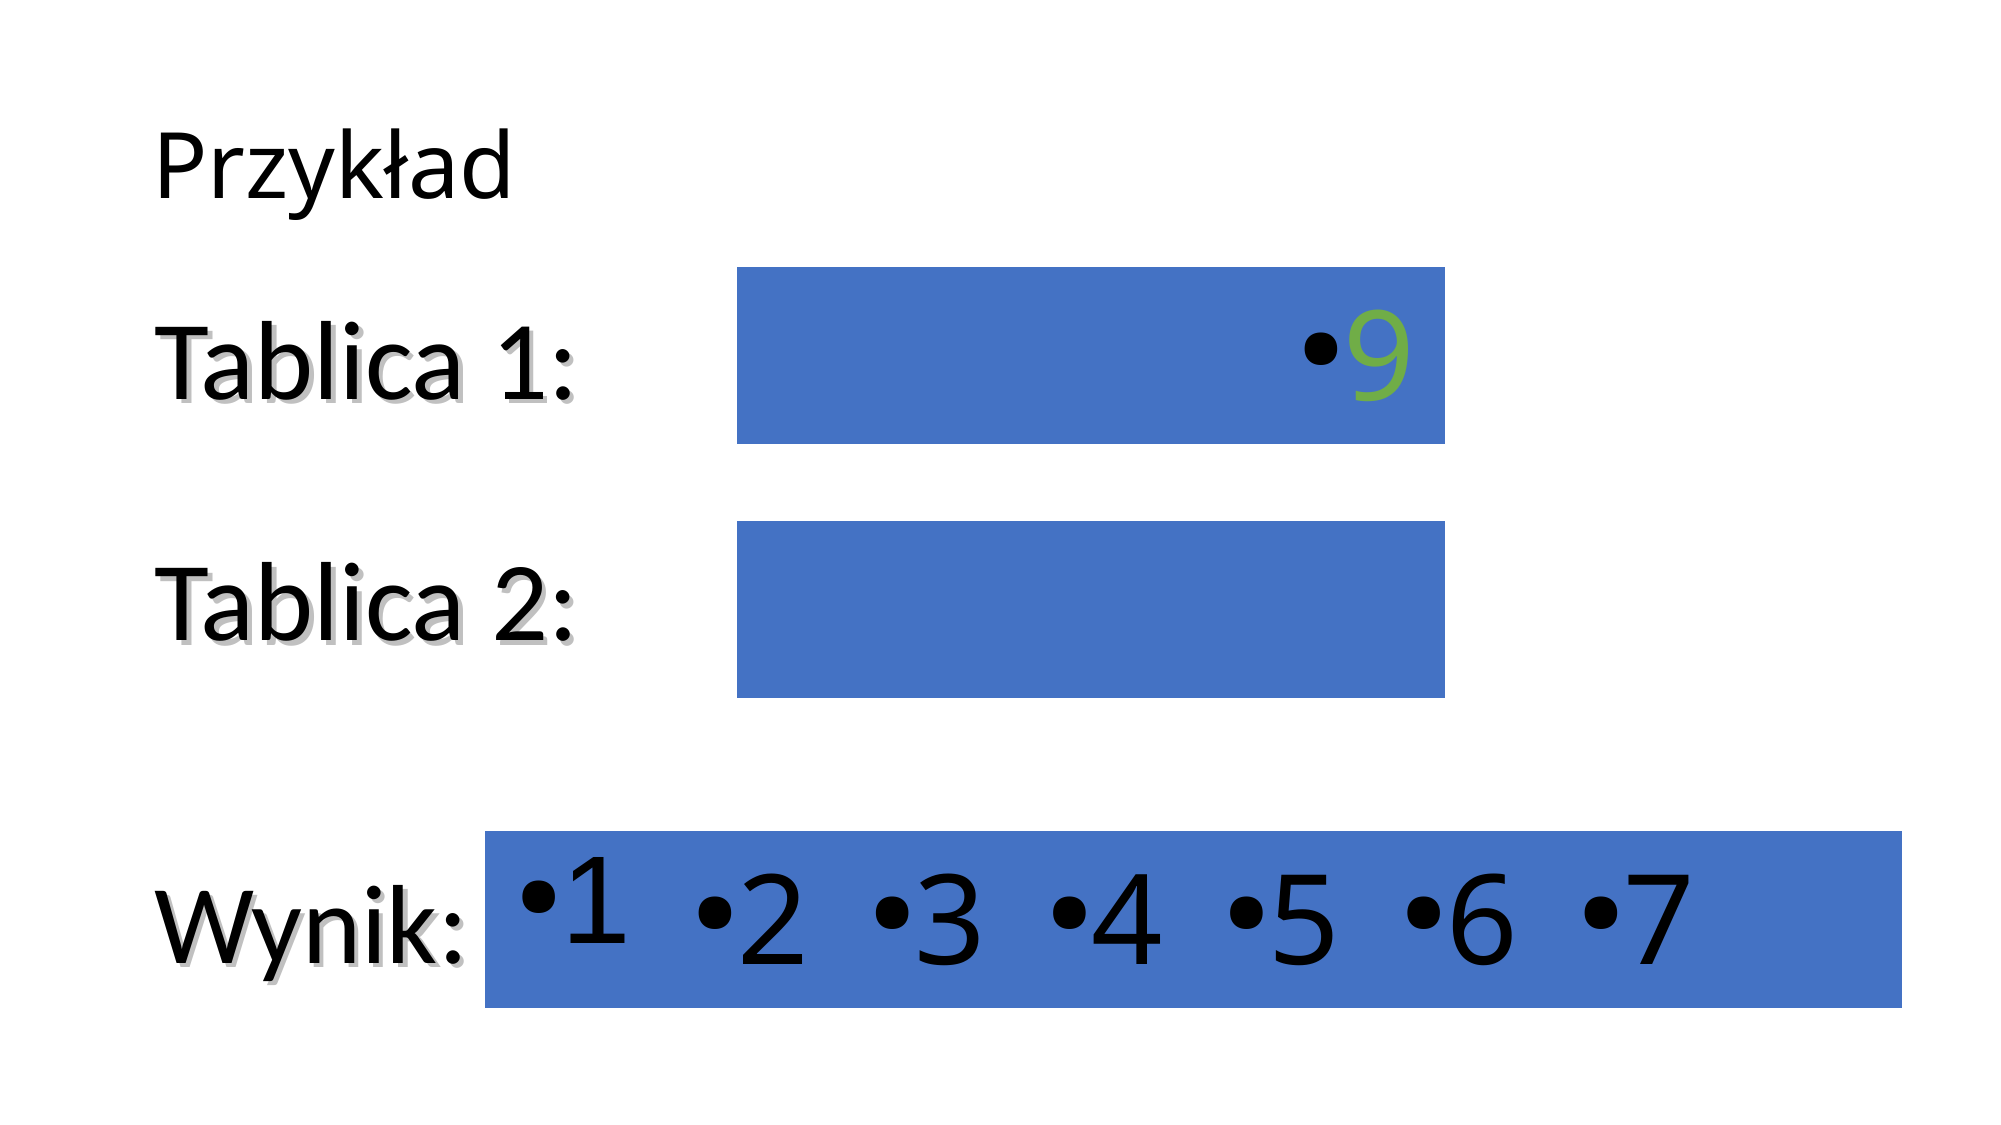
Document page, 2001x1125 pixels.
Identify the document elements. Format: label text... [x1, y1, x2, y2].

table_header [1091, 267, 1268, 444]
text_box Tablica 2: [140, 521, 594, 671]
table_header 9 [1268, 267, 1445, 444]
table_header [1091, 521, 1268, 698]
table_header 6 [1371, 831, 1548, 1008]
table_header 2 [662, 831, 839, 1008]
table_header 1 [485, 831, 662, 1008]
table_header [737, 521, 914, 698]
table_header [914, 267, 1091, 444]
title Przykład [137, 59, 1863, 278]
table_header 5 [1194, 831, 1371, 1008]
table_header [1268, 521, 1445, 698]
table_header 4 [1017, 831, 1194, 1008]
text_box Wynik: [139, 843, 483, 993]
table_header 3 [839, 831, 1017, 1008]
table_header [1725, 831, 1902, 1008]
table_header [737, 267, 914, 444]
text_box Tablica 1: [140, 279, 594, 430]
table_header [914, 521, 1091, 698]
table_header 7 [1548, 831, 1725, 1008]
